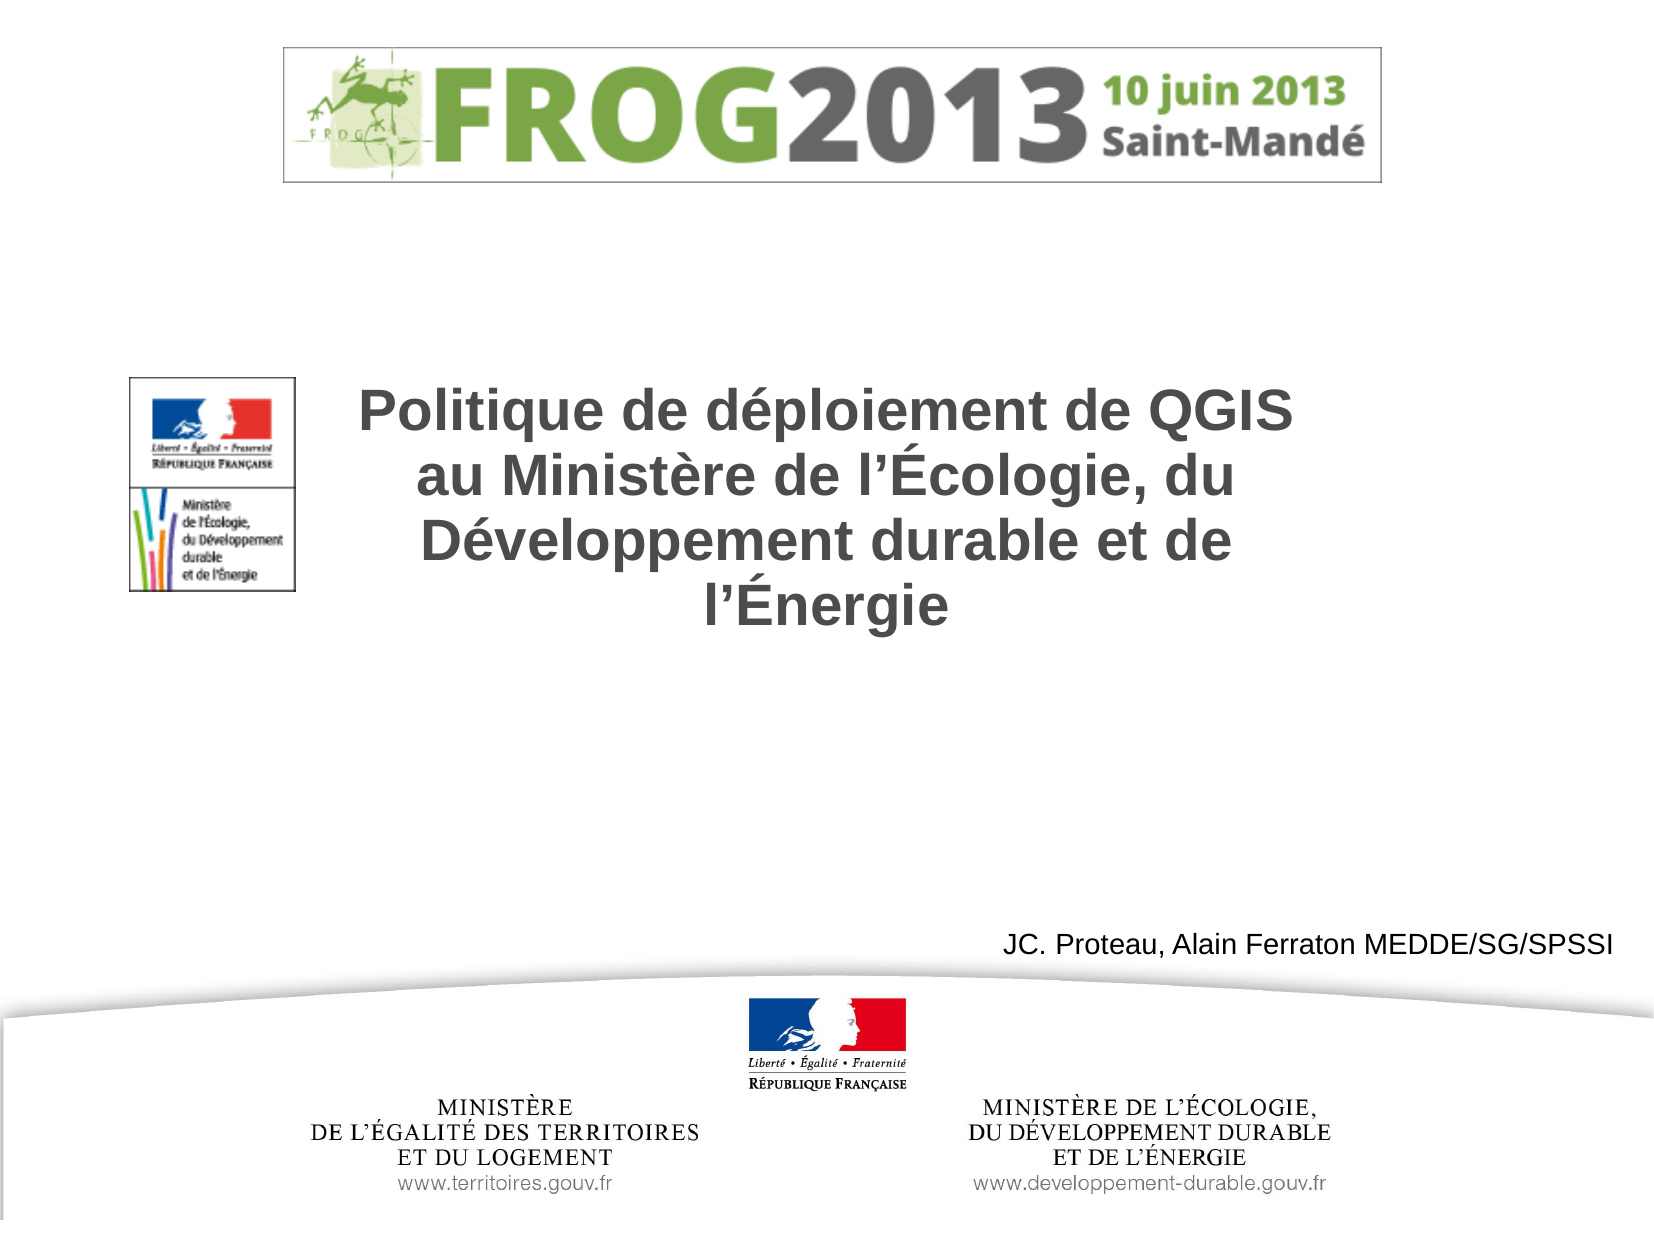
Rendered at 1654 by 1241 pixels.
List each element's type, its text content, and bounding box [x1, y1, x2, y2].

list Politique de déploiement de QGIS au Ministère de l’Écologie, du Développement durable et de l’Énergie [330, 377, 1323, 638]
picture [0, 0, 1654, 1220]
text_box JC. Proteau, Alain Ferraton MEDDE/SG/SPSSI [988, 920, 1630, 969]
